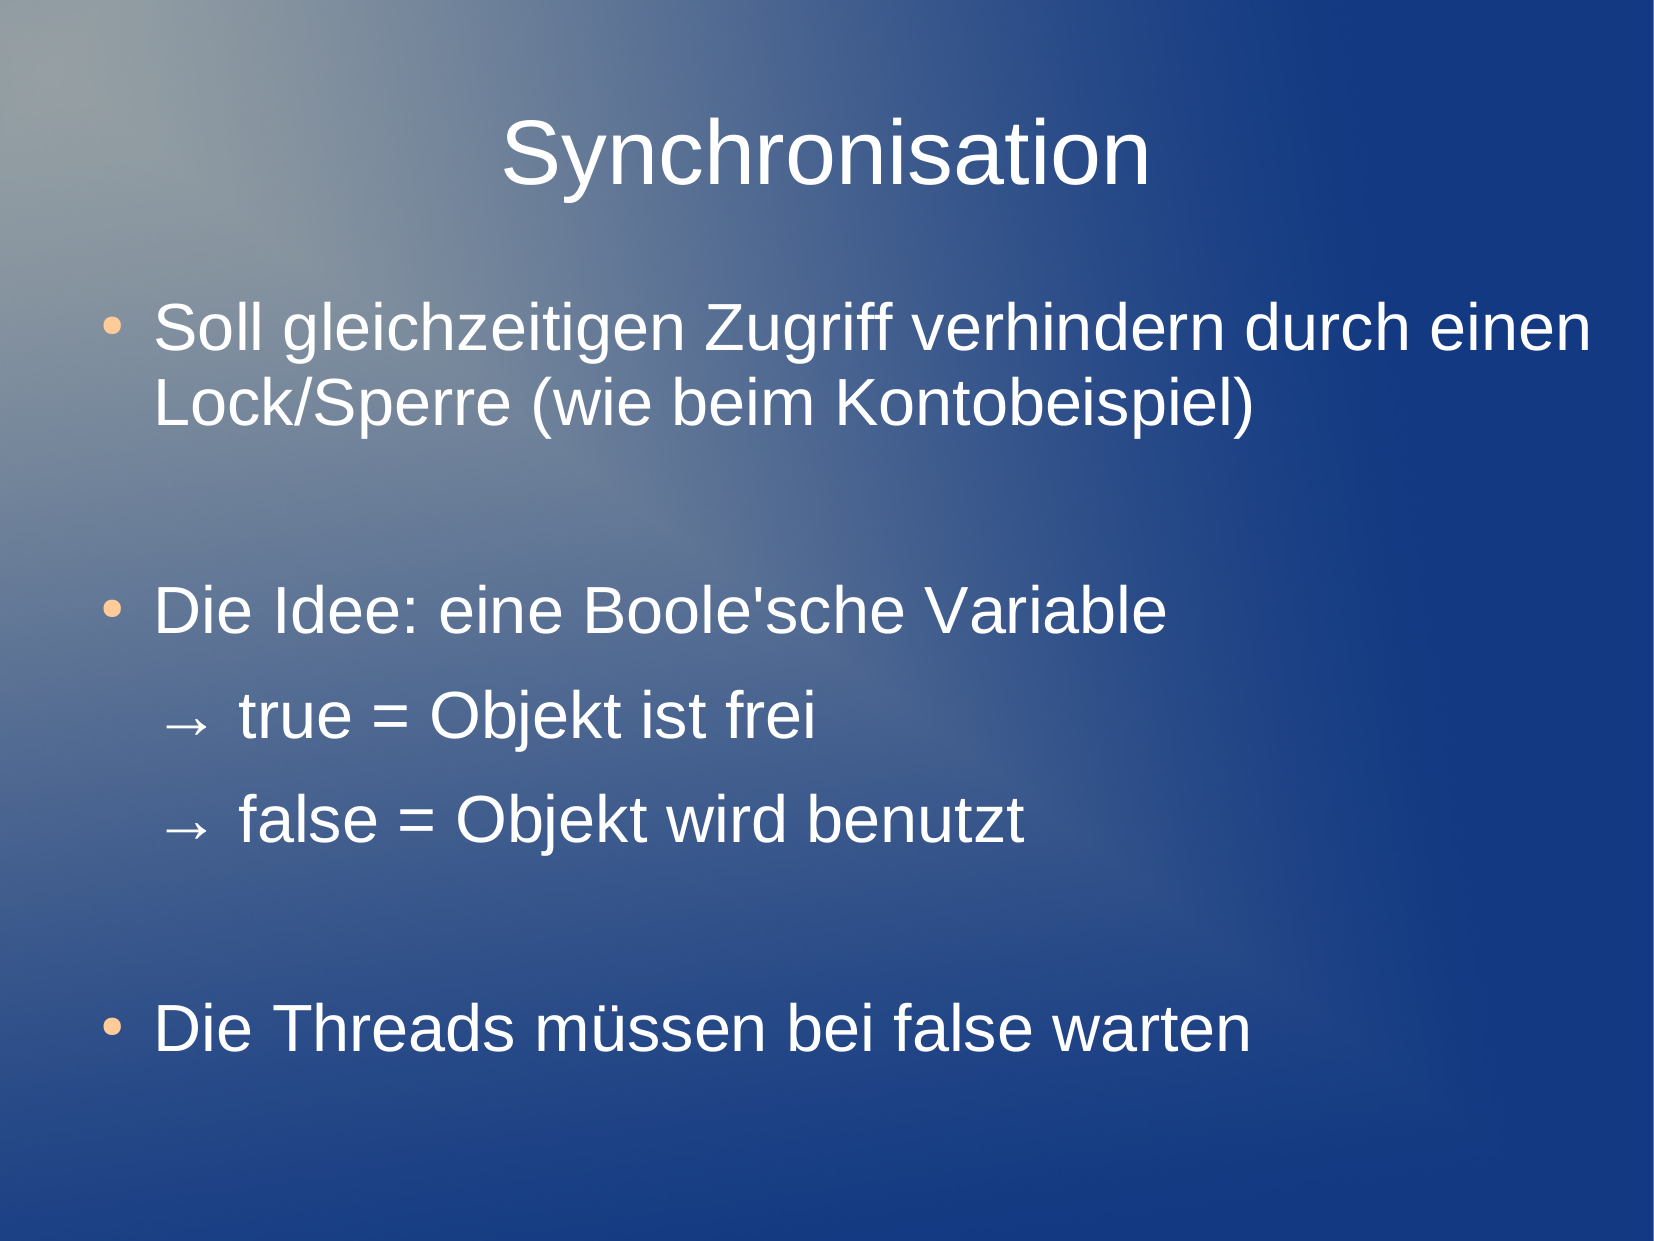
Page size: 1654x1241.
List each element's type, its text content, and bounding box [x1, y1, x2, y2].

title Synchronisation [82, 49, 1571, 257]
list Soll gleichzeitigen Zugriff verhindern durch einen Lock/Sperre (wie beim Kontobeispiel) Die Idee: eine Boole'sche Variable → true = Objekt ist frei → false = Objekt wird benutzt Die Threads müssen bei false warten [82, 290, 1607, 1109]
picture [0, 0, 1654, 1241]
